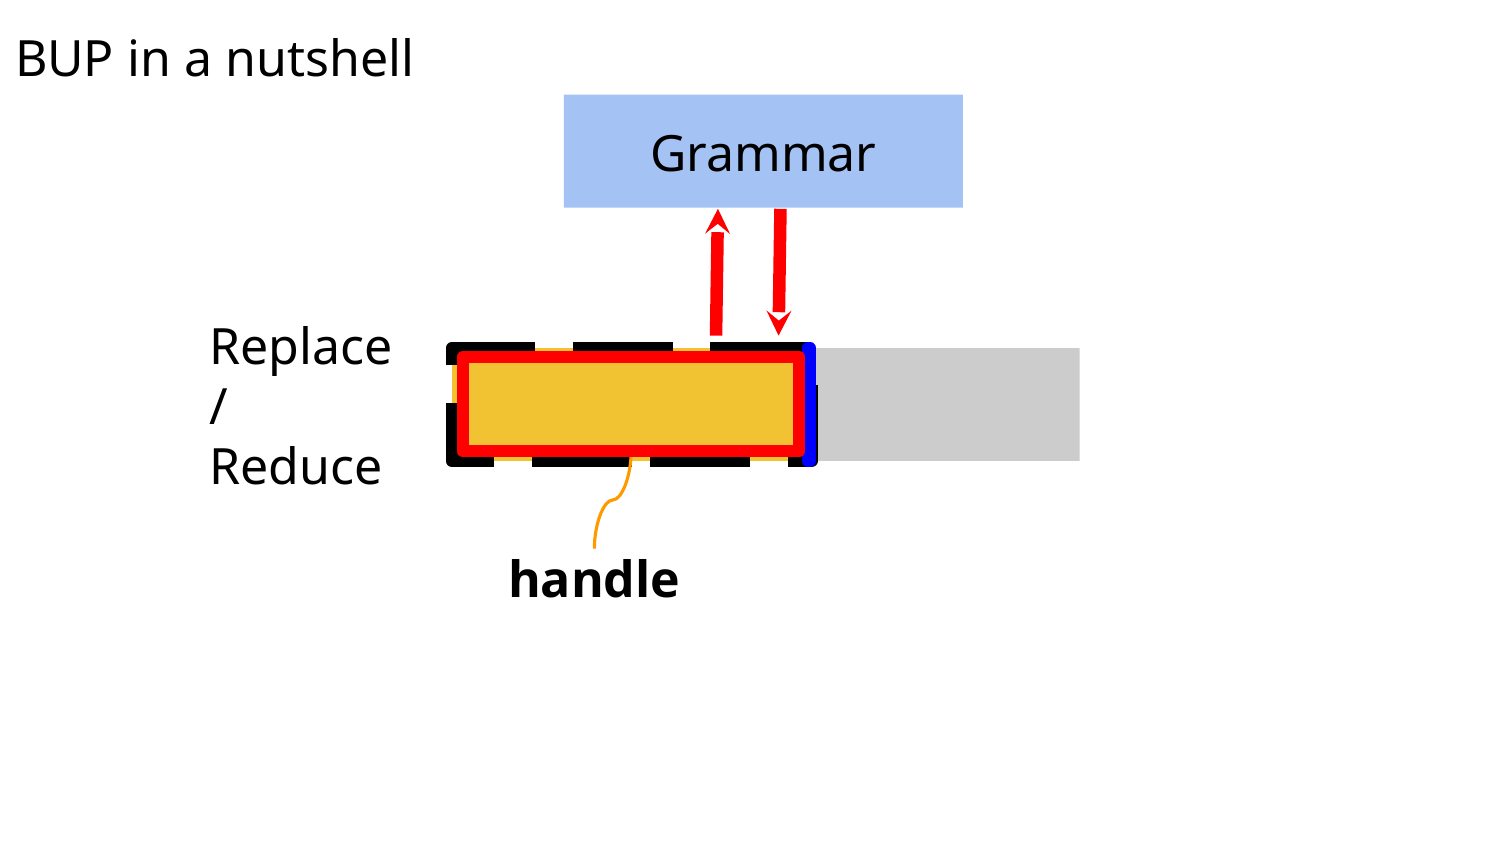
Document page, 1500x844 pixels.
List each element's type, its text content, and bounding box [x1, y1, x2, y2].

text_box handle [454, 548, 735, 606]
text_box [452, 348, 802, 461]
text_box BUP in a nutshell [0, 0, 564, 113]
text_box Replace/ Reduce [194, 348, 417, 461]
text_box [816, 348, 1080, 461]
text_box Grammar [563, 94, 963, 208]
